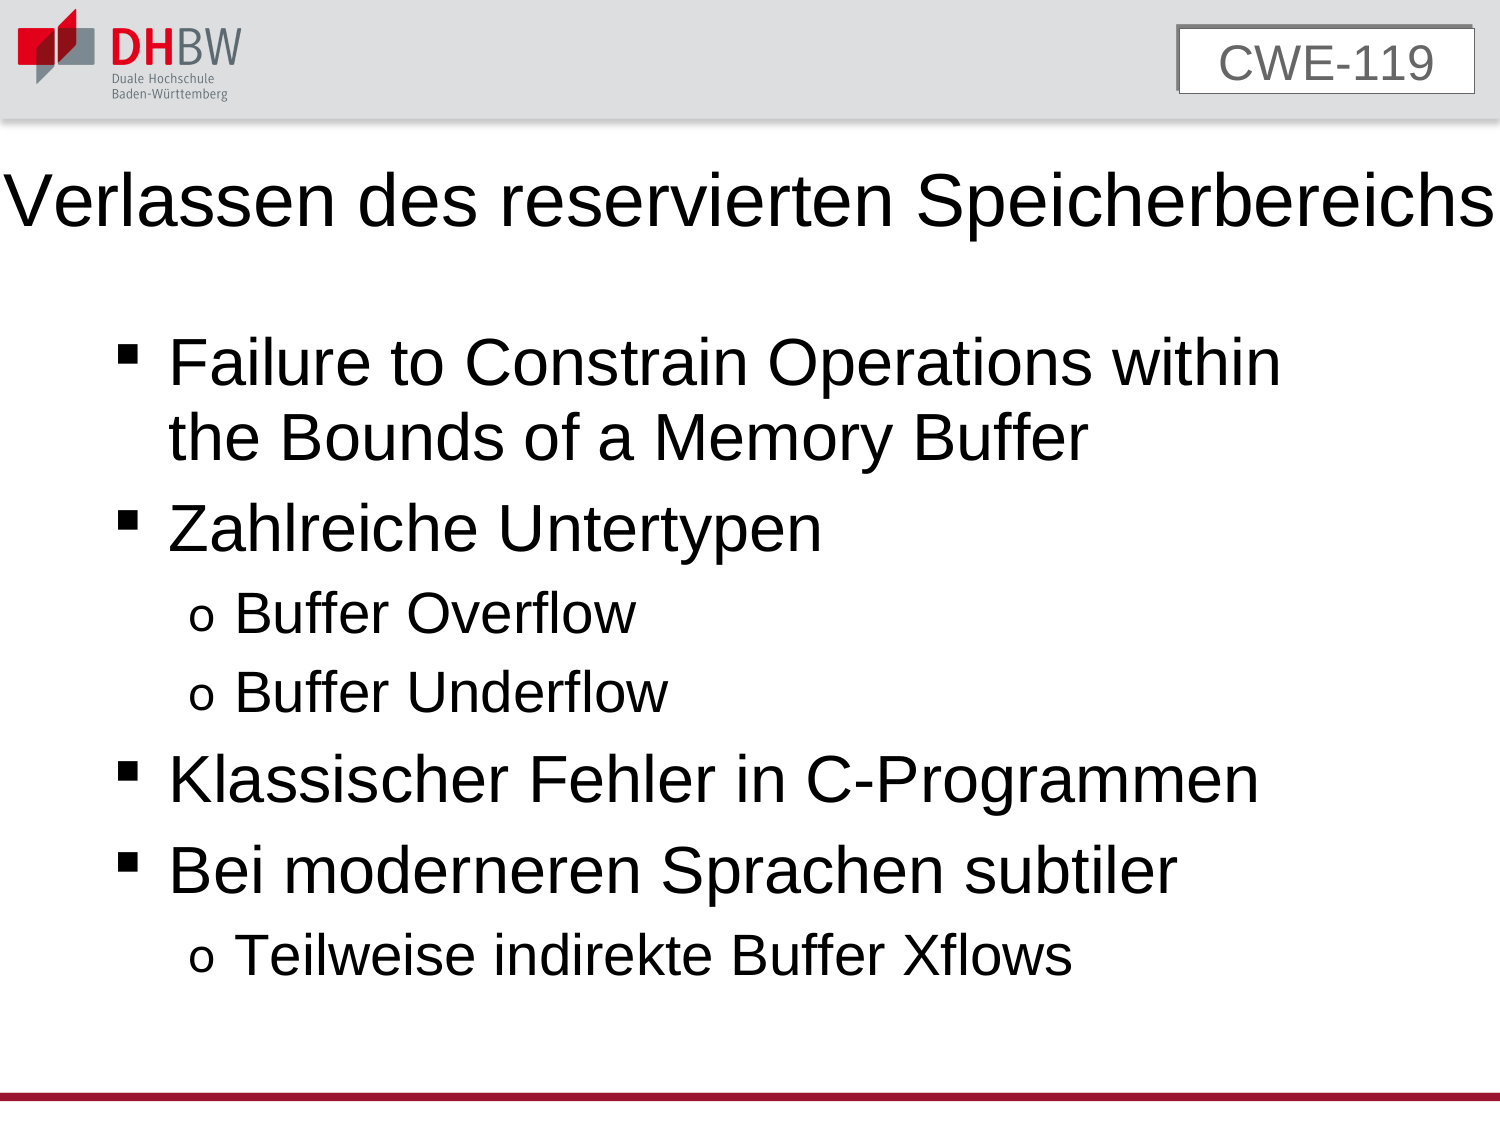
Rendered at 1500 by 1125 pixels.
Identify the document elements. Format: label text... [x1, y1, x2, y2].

text_box CWE-119 [1179, 28, 1475, 94]
list Failure to Constrain Operations within the Bounds of a Memory Buffer Zahlreiche Untertypen Buffer Overflow Buffer Underflow Klassischer Fehler in C-Programmen Bei moderneren Sprachen subtiler Teilweise indirekte Buffer Xflows [112, 324, 1388, 1036]
picture [0, 266, 1500, 1121]
title Verlassen des reservierten Speicherbereichs [0, 134, 1500, 266]
picture [0, 0, 1500, 134]
